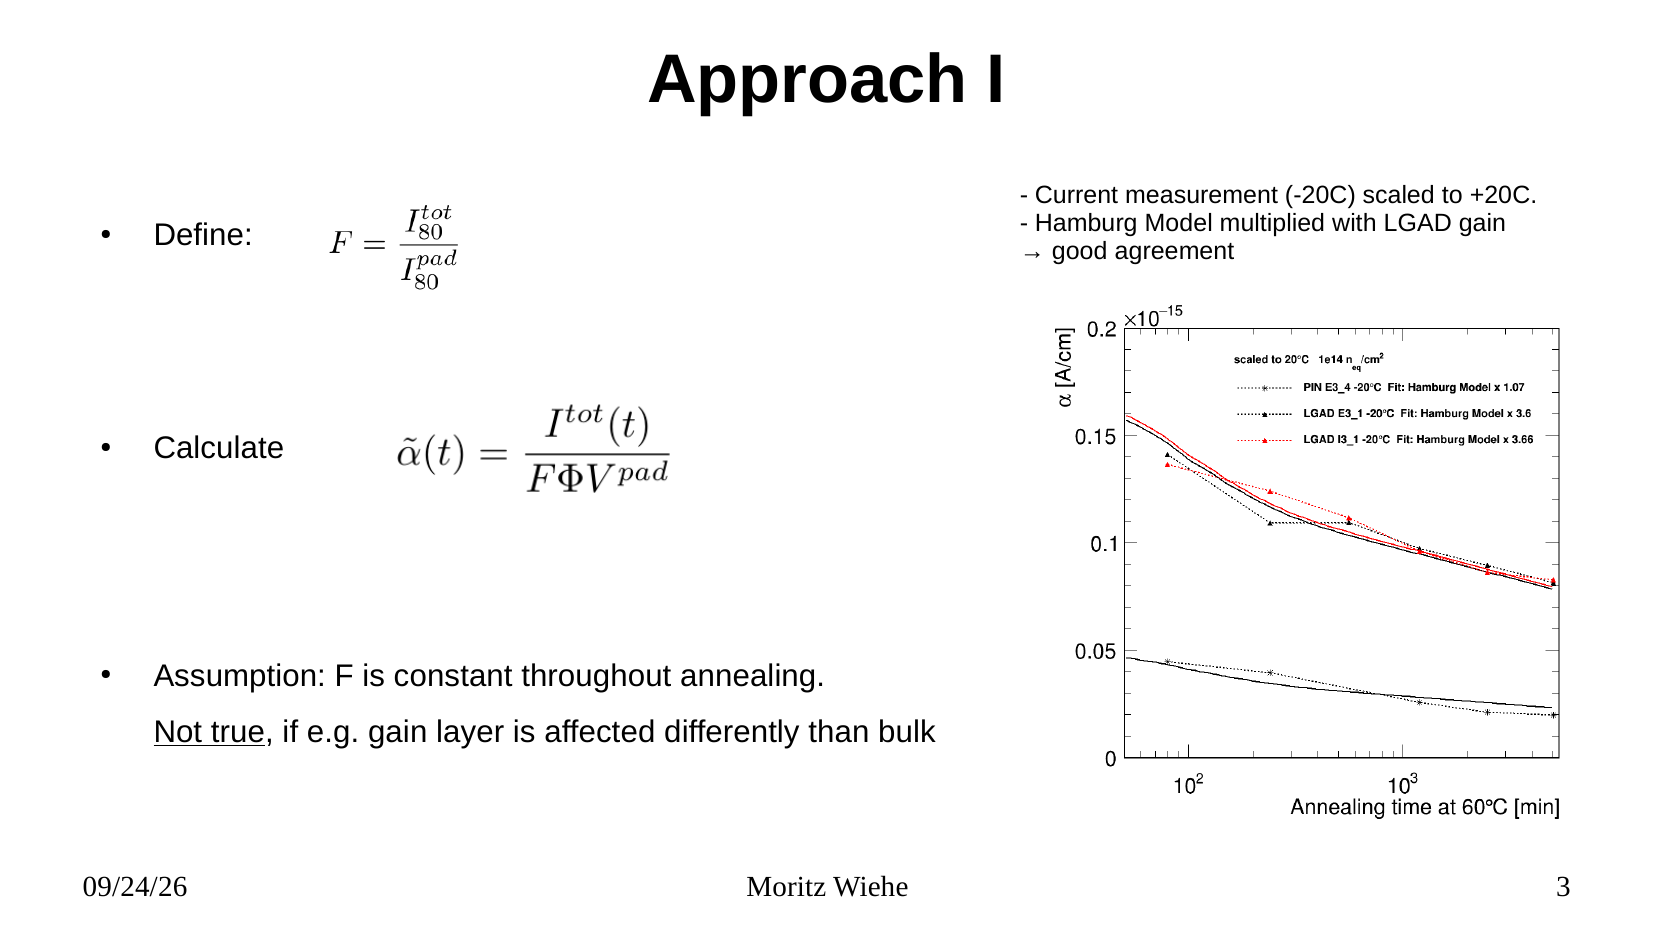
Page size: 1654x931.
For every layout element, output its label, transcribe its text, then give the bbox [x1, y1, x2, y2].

text_box - Current measurement (-20C) scaled to +20C. - Hamburg Model multiplied with LGAD gain → good agreement [1005, 173, 1651, 301]
picture [318, 194, 466, 301]
picture [390, 389, 676, 502]
picture [1050, 301, 1568, 826]
list Define: Calculate Assumption: F is constant throughout annealing. Not true, if e.g. gain layer is affected differently than bulk [82, 217, 1050, 758]
title Approach I [82, 37, 1571, 121]
